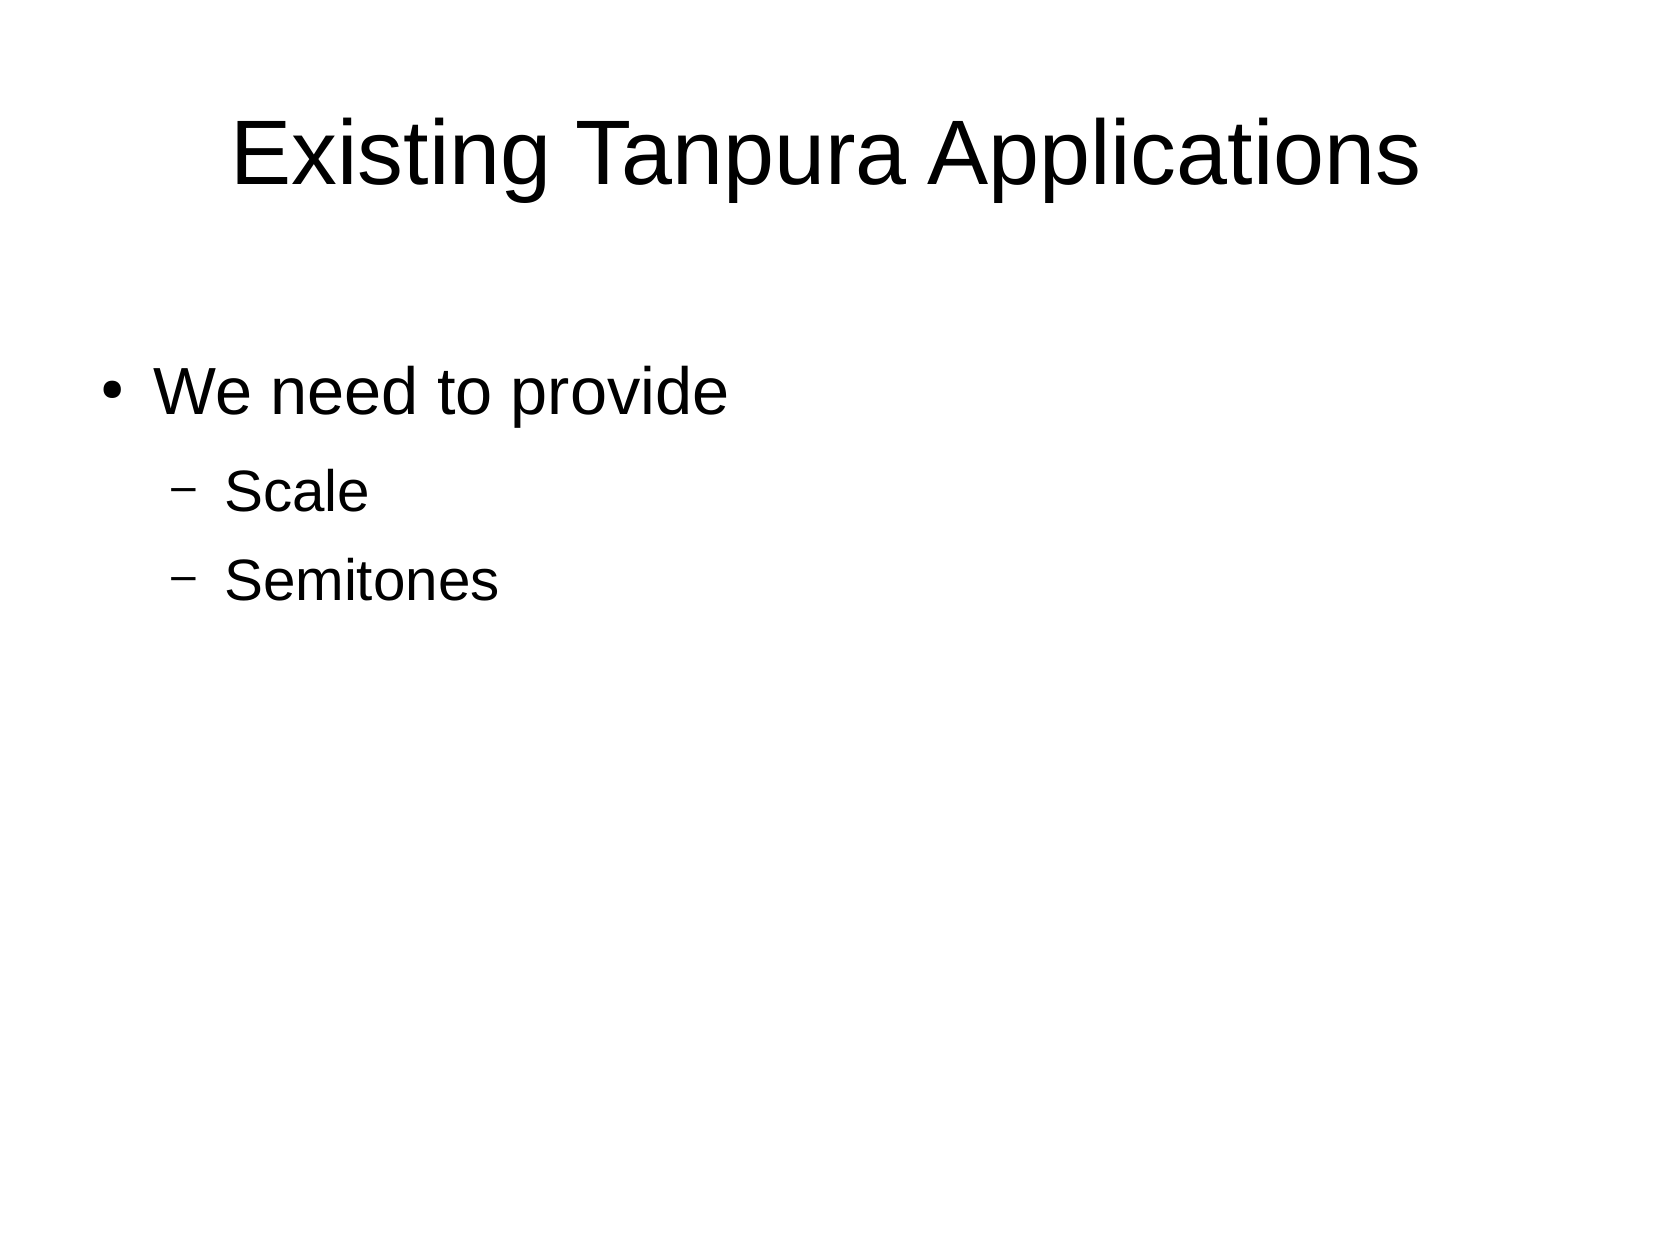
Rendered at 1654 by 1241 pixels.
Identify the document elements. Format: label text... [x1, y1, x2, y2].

list We need to provide Scale Semitones [82, 354, 1571, 886]
title Existing Tanpura Applications [82, 49, 1571, 257]
